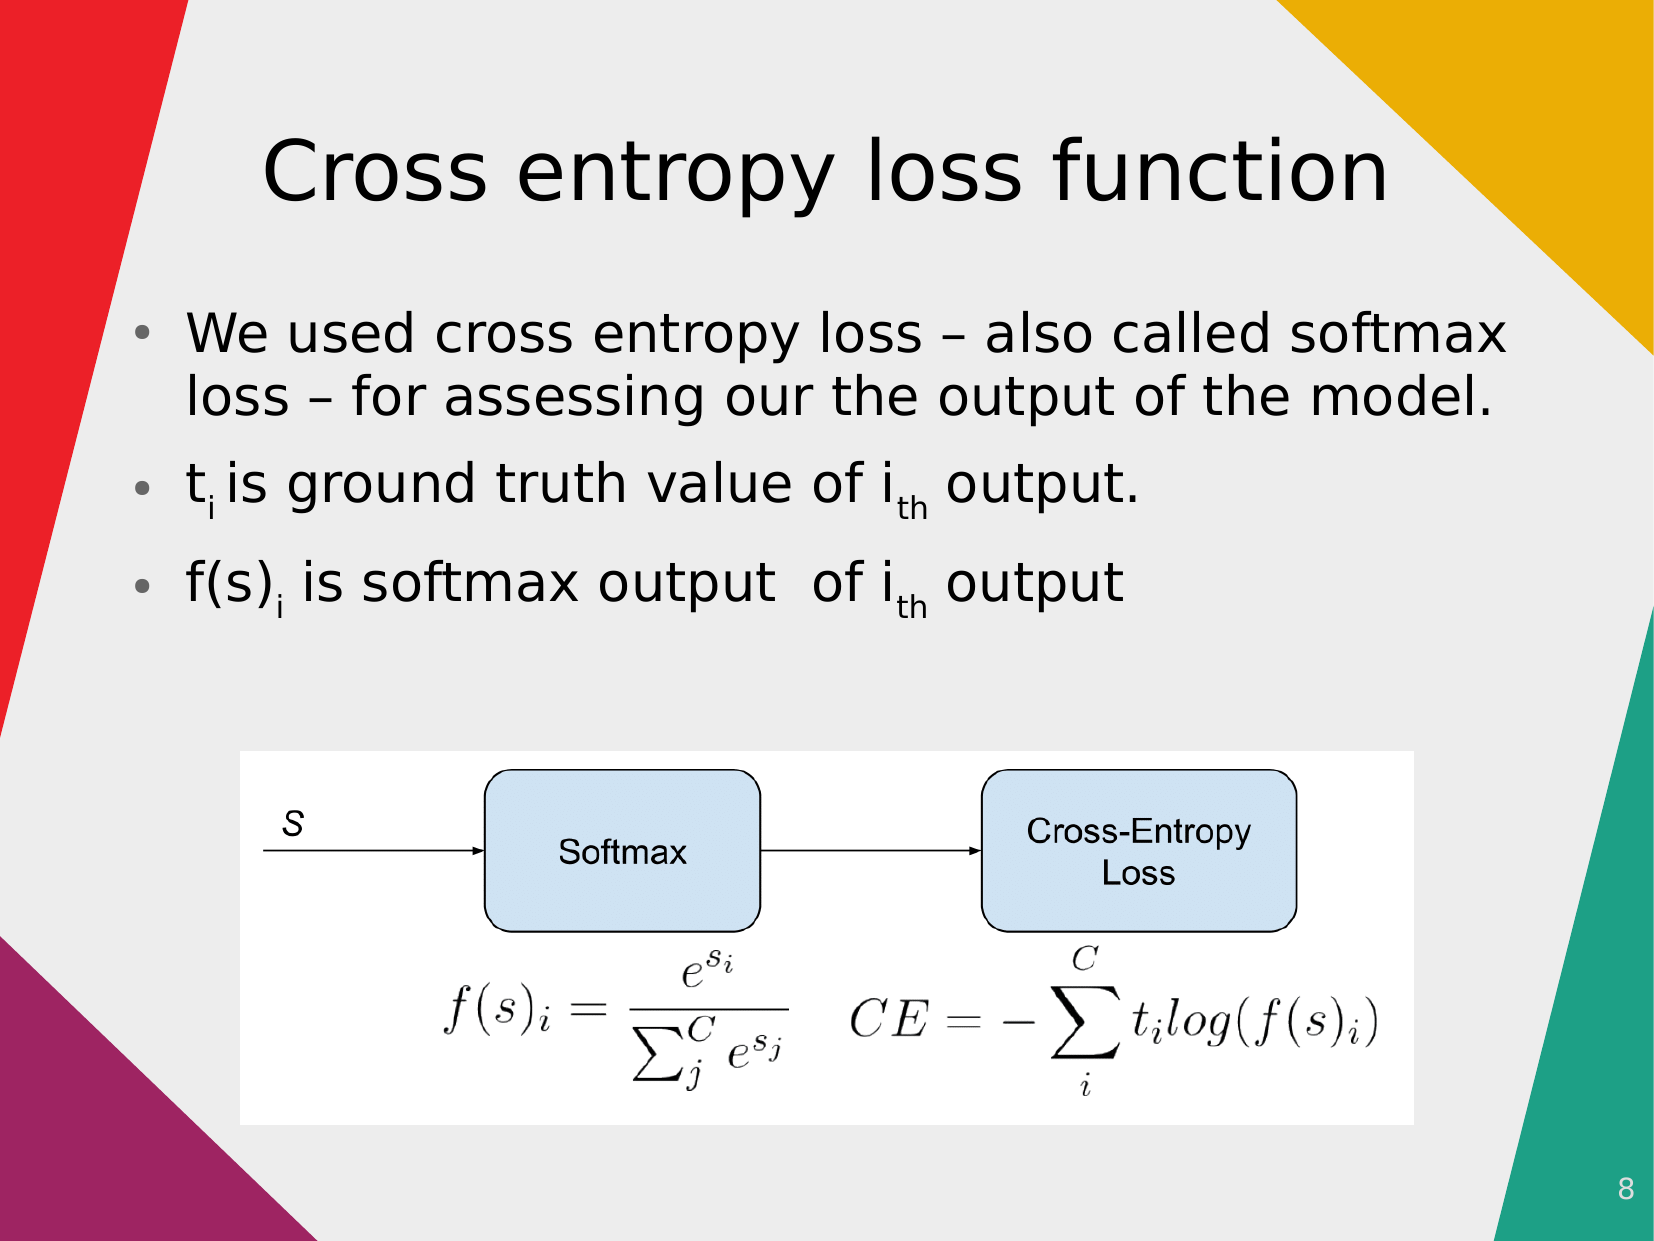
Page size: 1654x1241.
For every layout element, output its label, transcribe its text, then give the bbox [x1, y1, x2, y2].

picture [240, 751, 1414, 1126]
title Cross entropy loss function [114, 73, 1539, 271]
list We used cross entropy loss – also called softmax loss – for assessing our the output of the model. ti is ground truth value of ith output. f(s)i is softmax output of ith output [114, 302, 1539, 1033]
